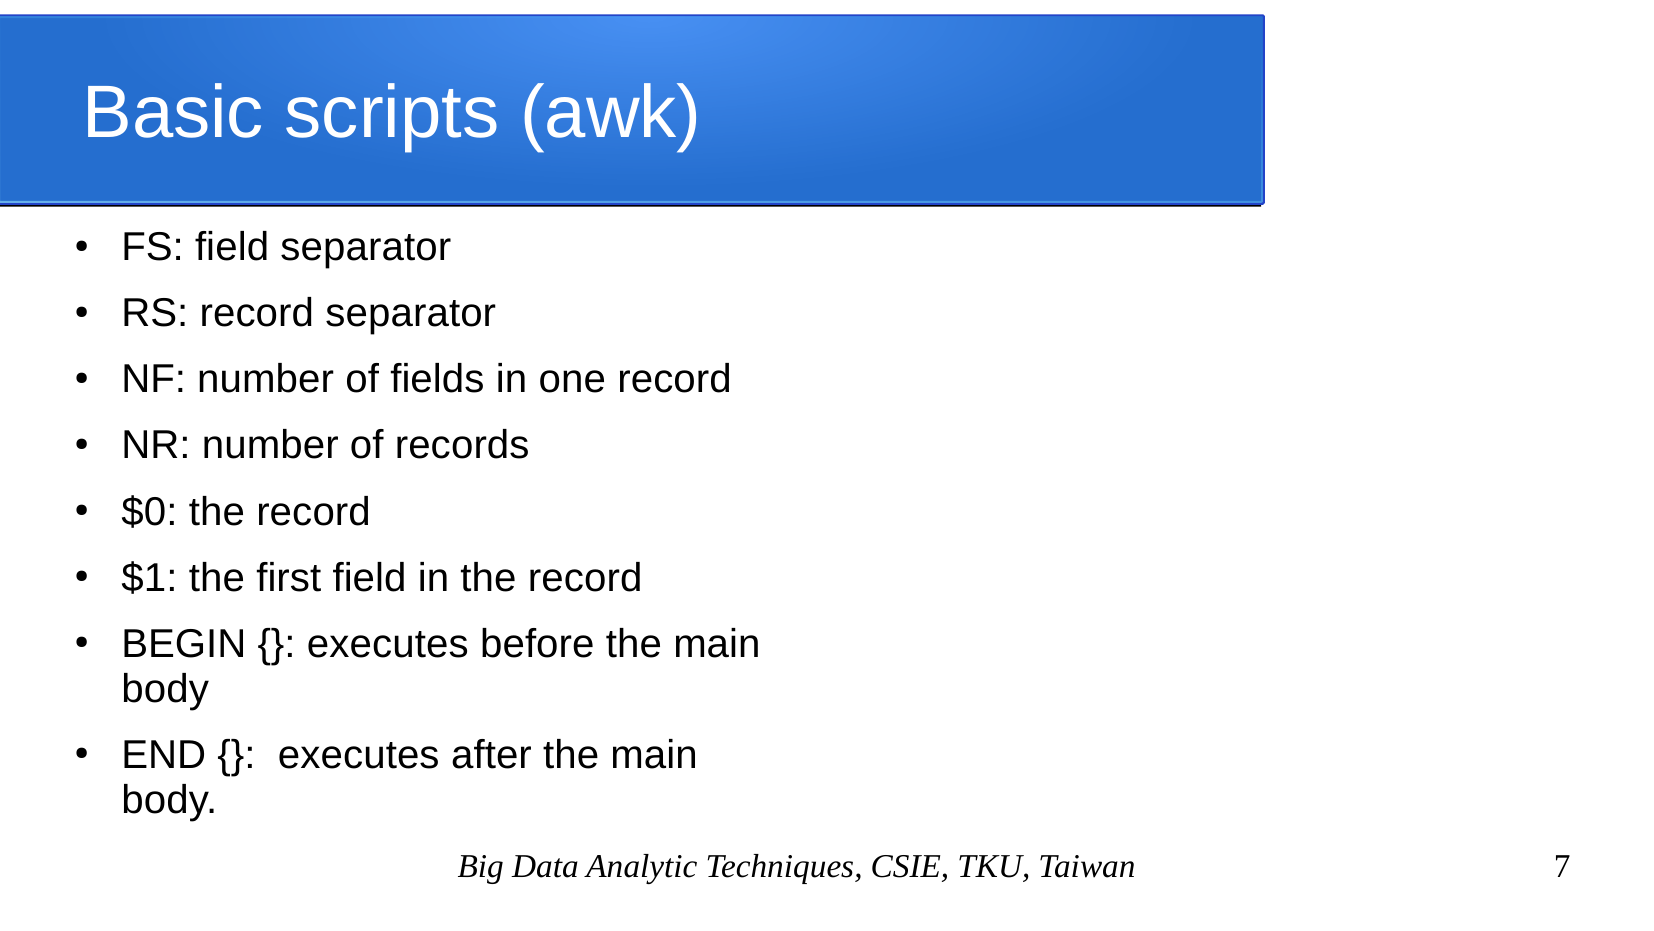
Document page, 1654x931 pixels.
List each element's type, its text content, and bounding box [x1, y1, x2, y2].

title Basic scripts (awk) [82, 35, 1235, 189]
list FS: field separator RS: record separator NF: number of fields in one record NR: number of records $0: the record $1: the first field in the record BEGIN {}: executes before the main body END {}: executes after the main body. [59, 224, 804, 827]
